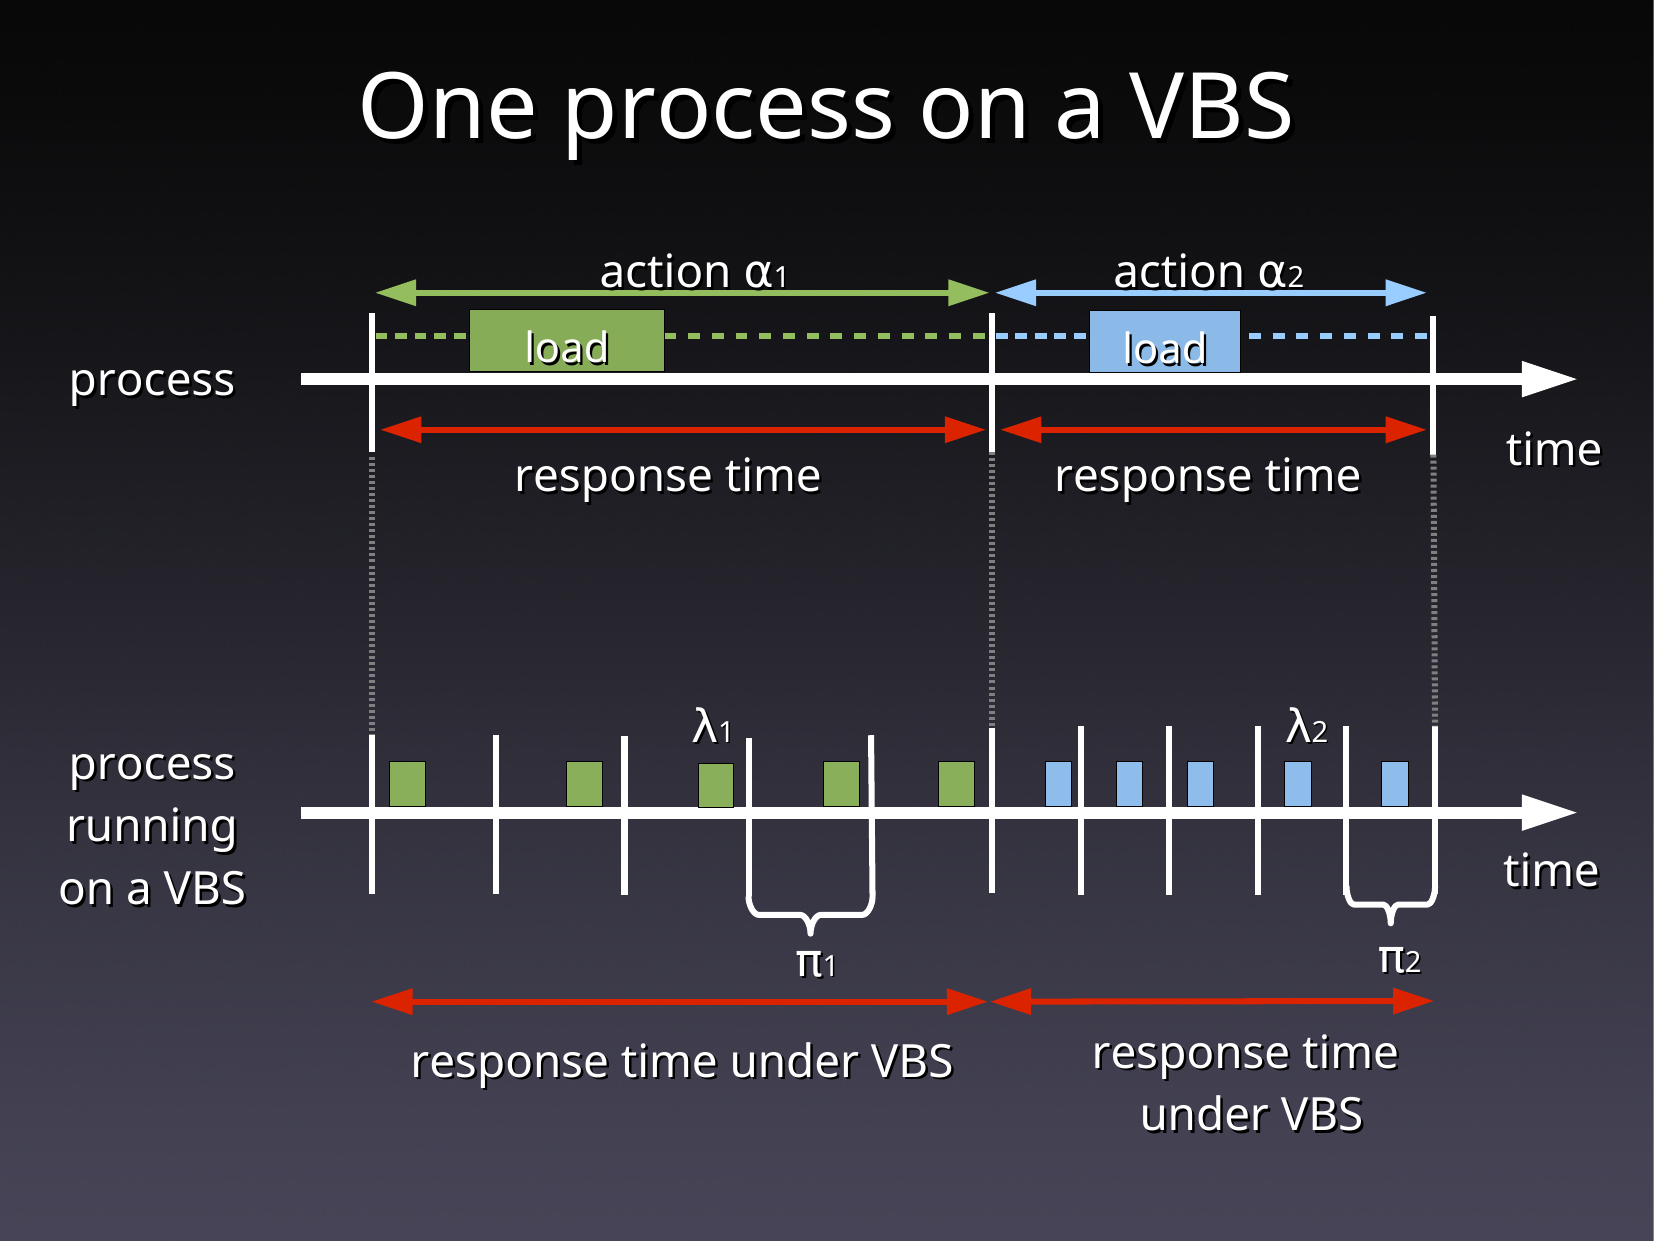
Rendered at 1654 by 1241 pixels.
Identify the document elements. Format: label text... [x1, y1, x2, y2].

text_box π1 [784, 933, 851, 987]
text_box [1381, 761, 1409, 807]
text_box [1116, 761, 1143, 807]
text_box λ1 [682, 699, 745, 754]
text_box [938, 761, 975, 807]
text_box process [39, 346, 265, 409]
text_box [566, 761, 603, 807]
picture [0, 0, 1654, 1241]
text_box [698, 763, 734, 808]
title One process on a VBS [120, 0, 1533, 208]
text_box action α2 [1113, 238, 1338, 302]
text_box [1045, 761, 1072, 807]
text_box load [1089, 318, 1241, 381]
text_box [1284, 761, 1312, 807]
text_box [1187, 761, 1214, 807]
text_box [1089, 310, 1241, 318]
text_box [389, 761, 426, 807]
text_box response time [514, 442, 860, 505]
text_box π2 [1364, 930, 1436, 984]
text_box load [469, 317, 665, 374]
text_box [469, 309, 665, 317]
text_box λ2 [1275, 699, 1338, 753]
text_box [823, 761, 860, 807]
text_box action α1 [599, 238, 824, 302]
text_box time [1503, 837, 1622, 900]
text_box response time under VBS [1076, 1019, 1427, 1143]
text_box process running on a VBS [39, 730, 265, 916]
text_box response time under VBS [363, 1028, 1001, 1090]
text_box time [1505, 415, 1624, 478]
text_box response time [1054, 442, 1401, 505]
